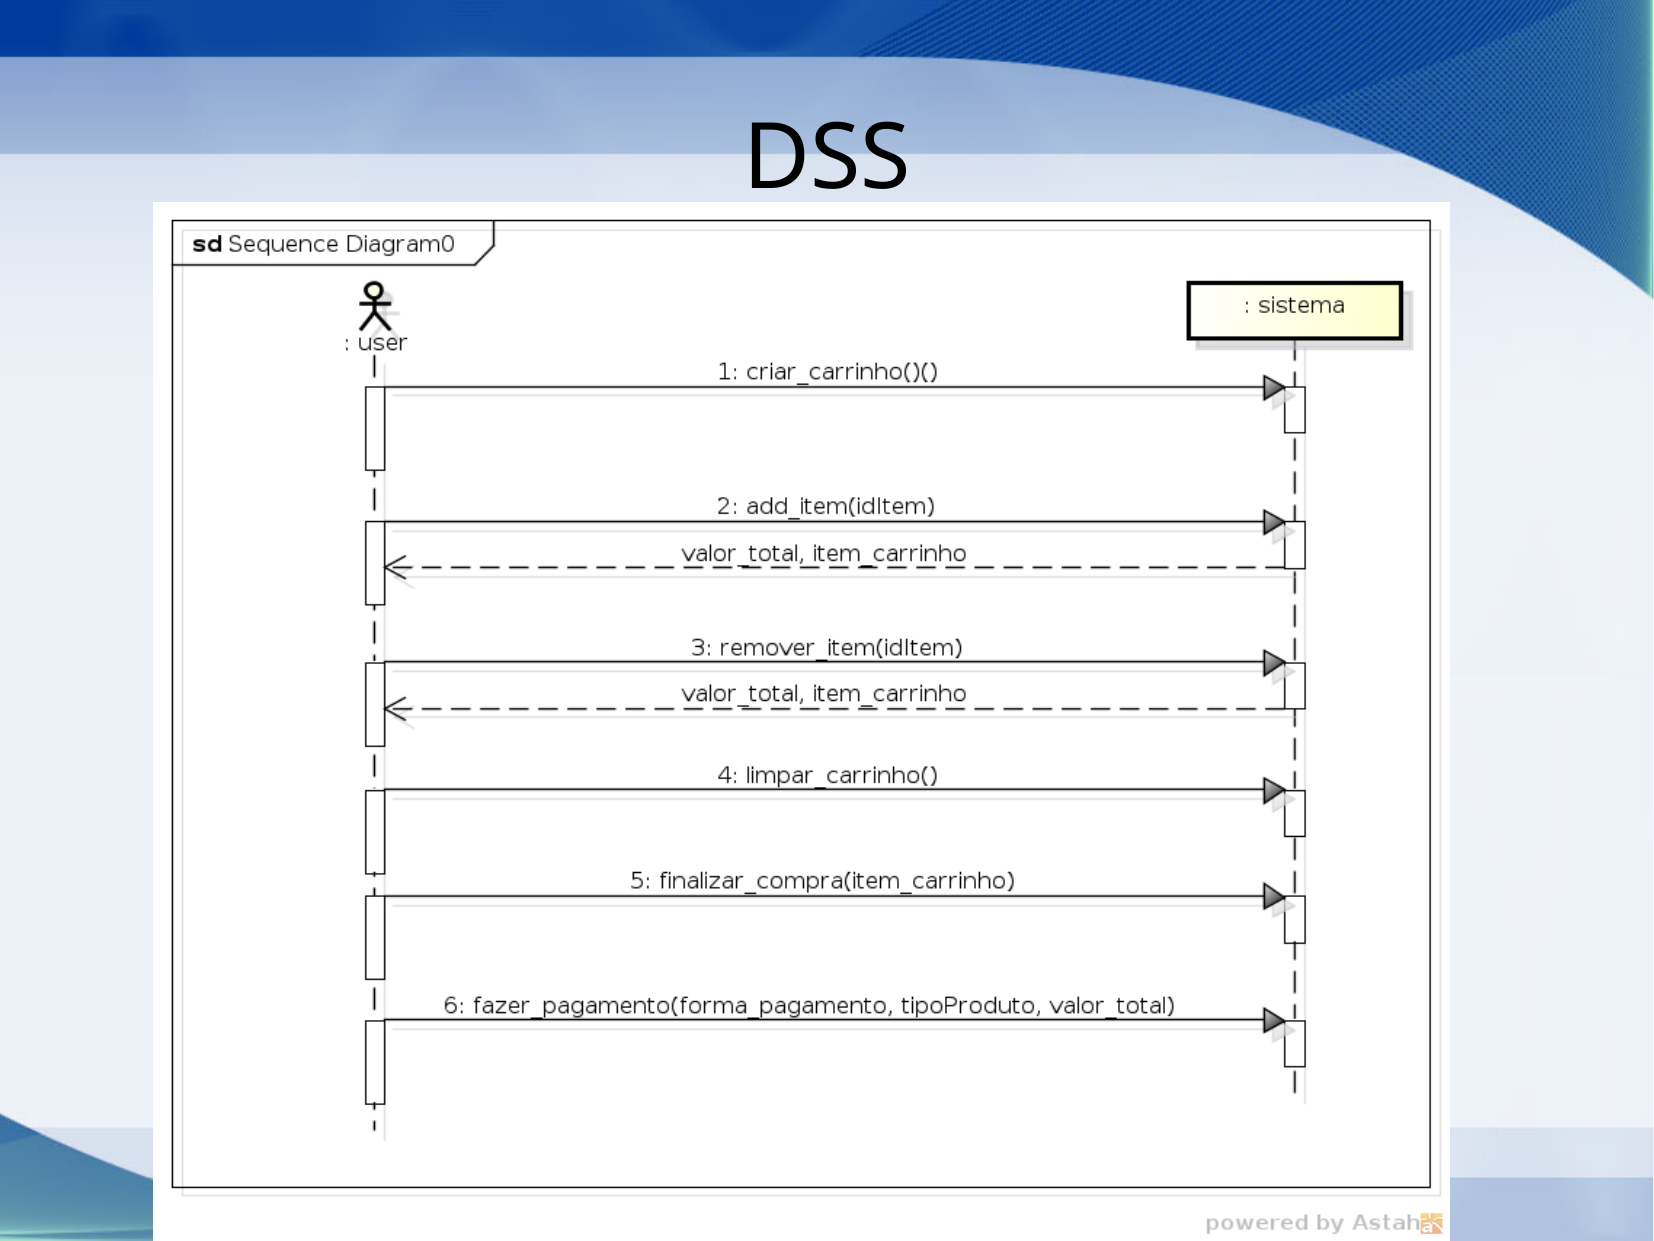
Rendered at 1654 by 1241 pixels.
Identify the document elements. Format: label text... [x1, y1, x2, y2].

picture [0, 0, 1654, 1241]
title DSS [82, 49, 1571, 257]
